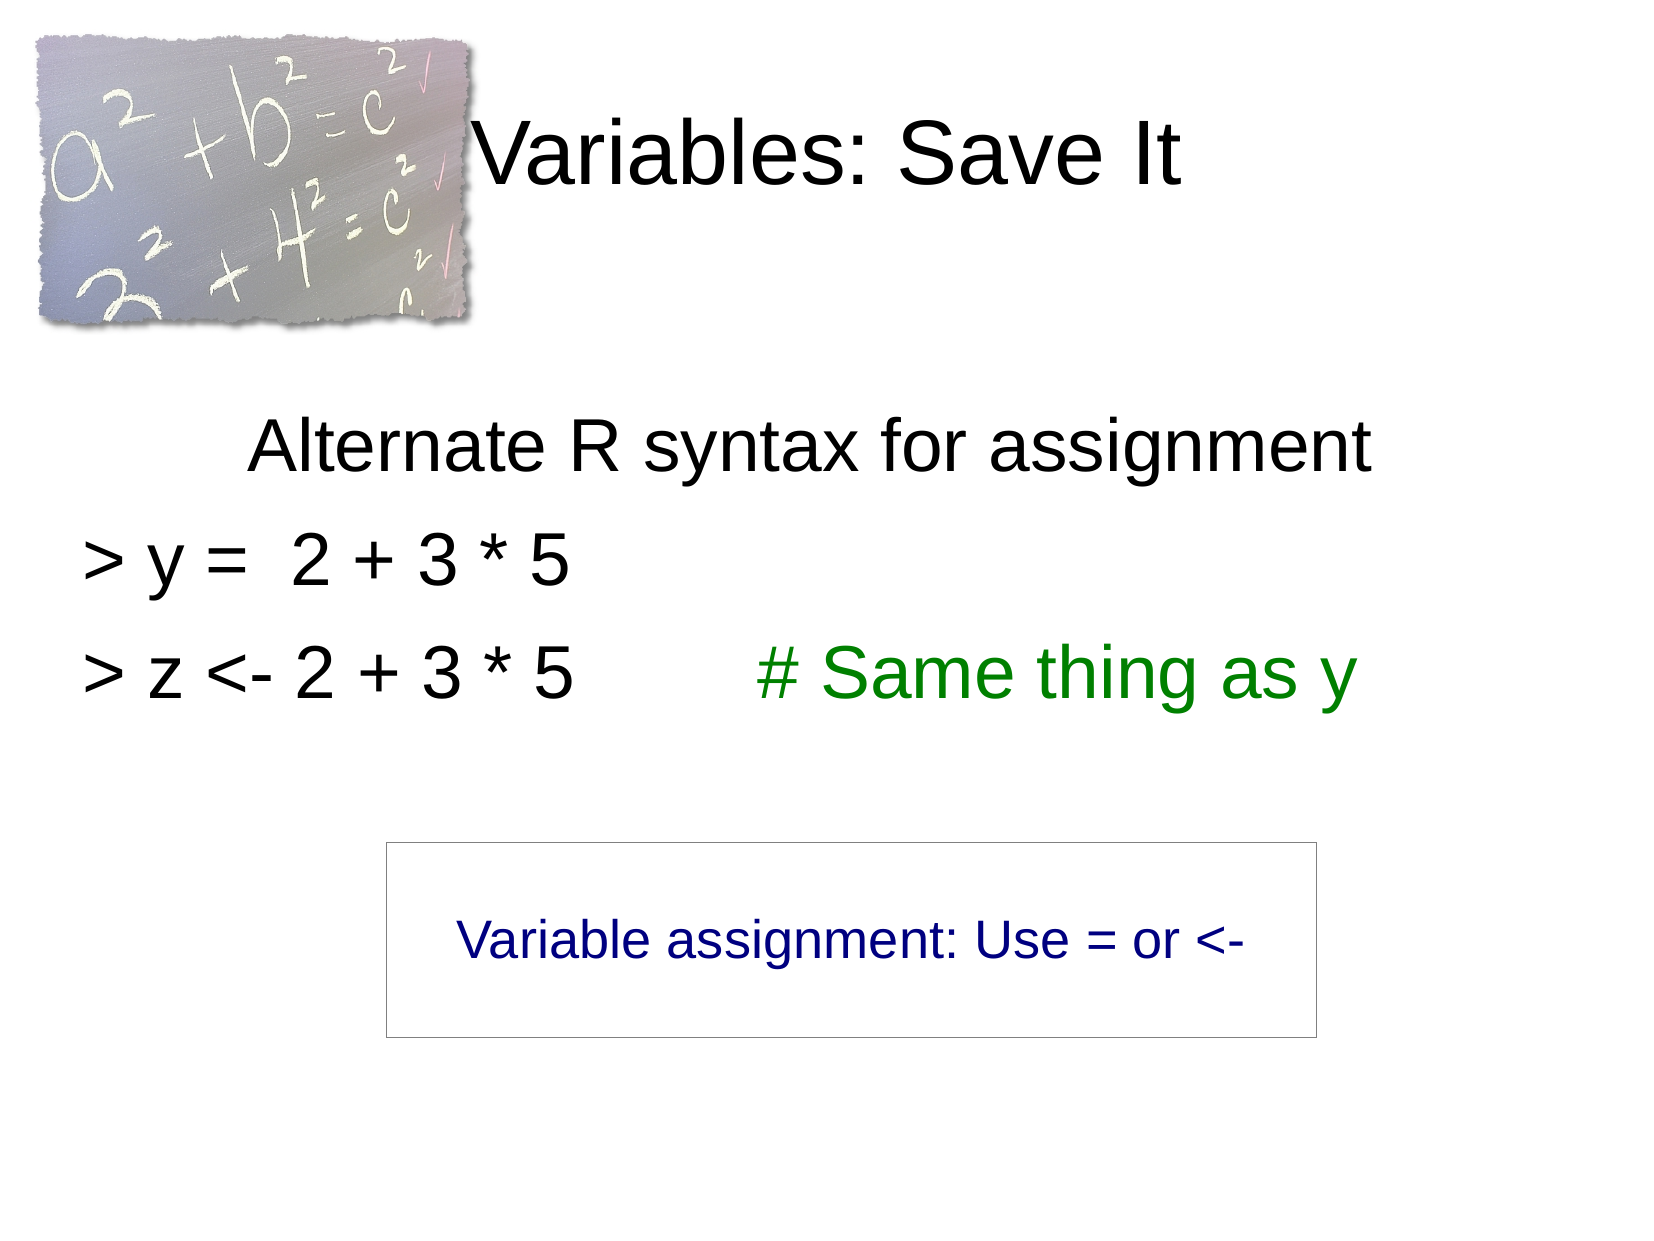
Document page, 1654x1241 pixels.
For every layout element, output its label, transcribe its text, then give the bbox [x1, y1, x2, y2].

list Alternate R syntax for assignment > y = 2 + 3 * 5 > z <- 2 + 3 * 5 # Same thing as y [82, 290, 1538, 1010]
text_box Variable assignment: Use = or <- [386, 842, 1317, 1038]
title Variables: Save It [82, 49, 1571, 257]
picture [30, 29, 481, 335]
